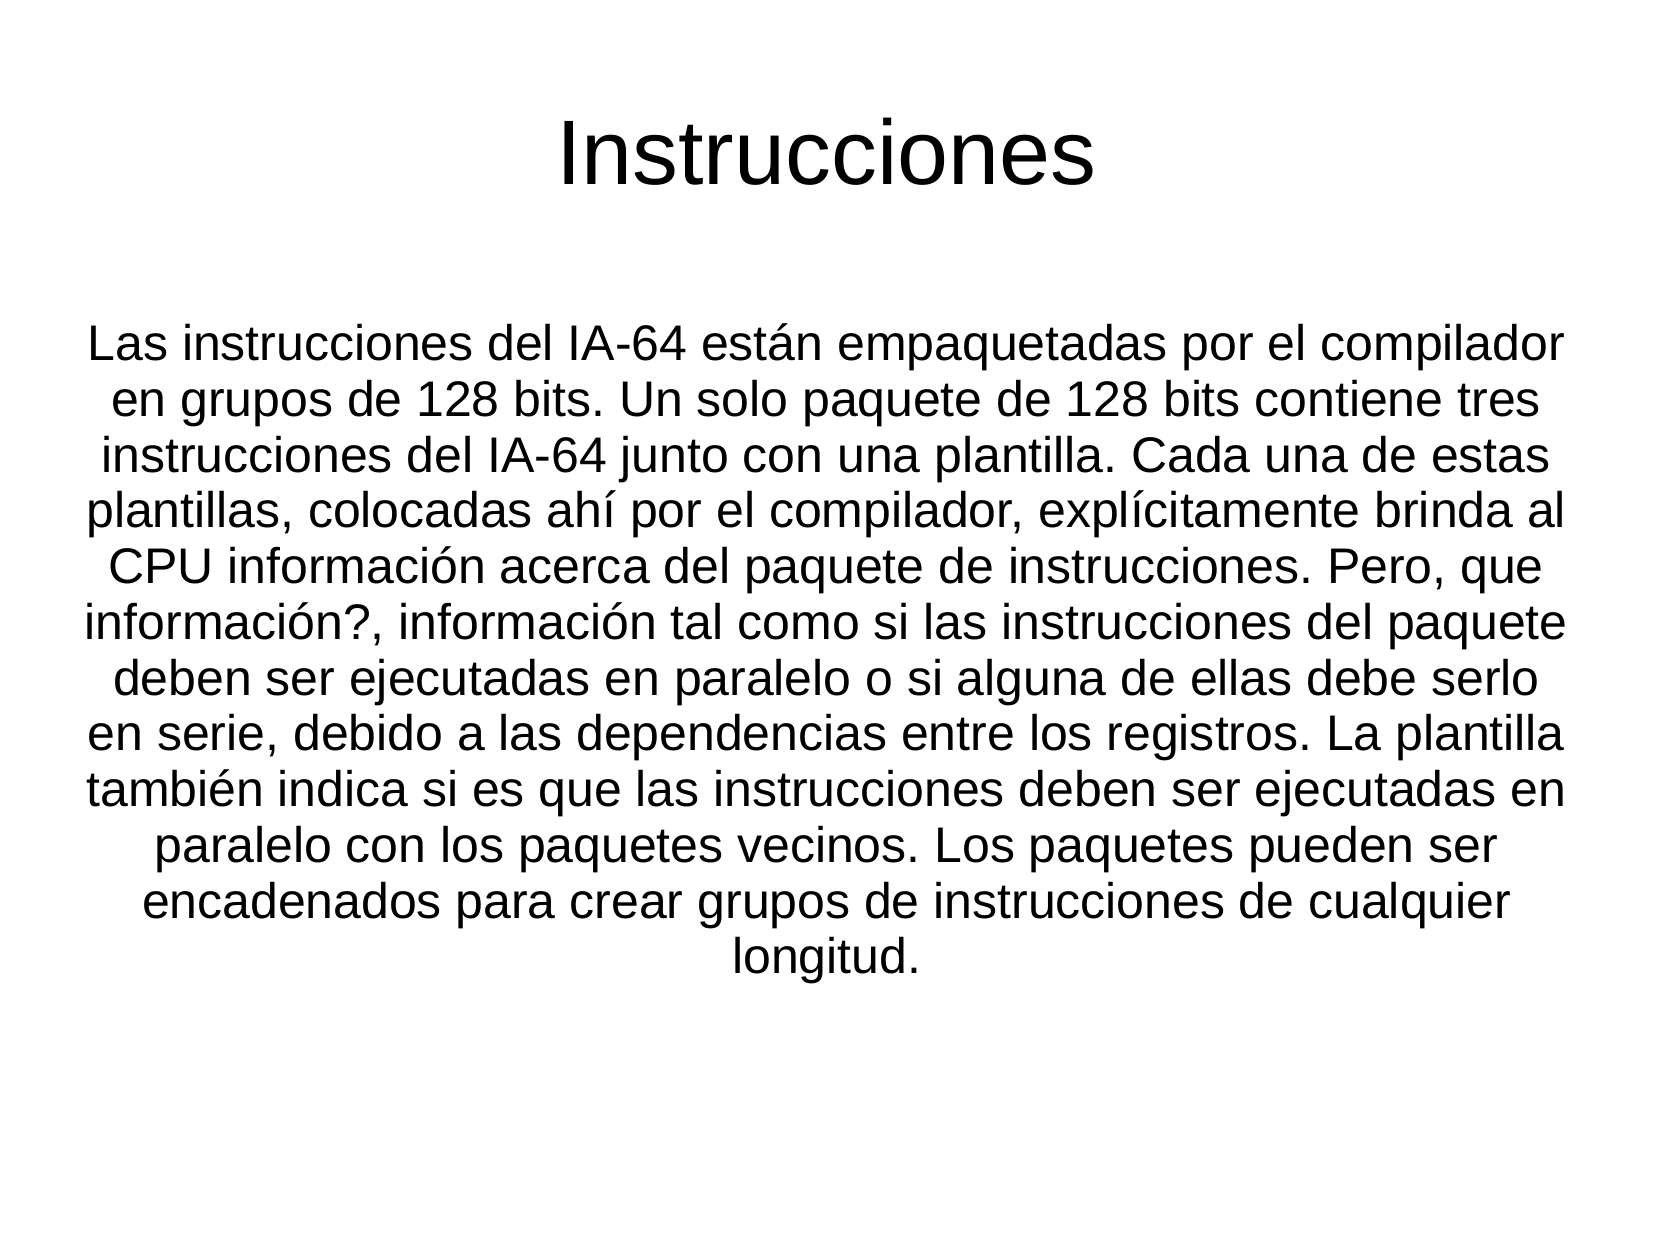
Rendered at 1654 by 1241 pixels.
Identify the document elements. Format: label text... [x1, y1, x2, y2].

title Instrucciones [82, 49, 1571, 257]
subtitle Las instrucciones del IA-64 están empaquetadas por el compilador en grupos de 128 bits. Un solo paquete de 128 bits contiene tres instrucciones del IA-64 junto con una plantilla. Cada una de estas plantillas, colocadas ahí por el compilador, explícitamente brinda al CPU información acerca del paquete de instrucciones. Pero, que información?, información tal como si las instrucciones del paquete deben ser ejecutadas en paralelo o si alguna de ellas debe serlo en serie, debido a las dependencias entre los registros. La plantilla también indica si es que las instrucciones deben ser ejecutadas en paralelo con los paquetes vecinos. Los paquetes pueden ser encadenados para crear grupos de instrucciones de cualquier longitud. [82, 290, 1571, 1010]
